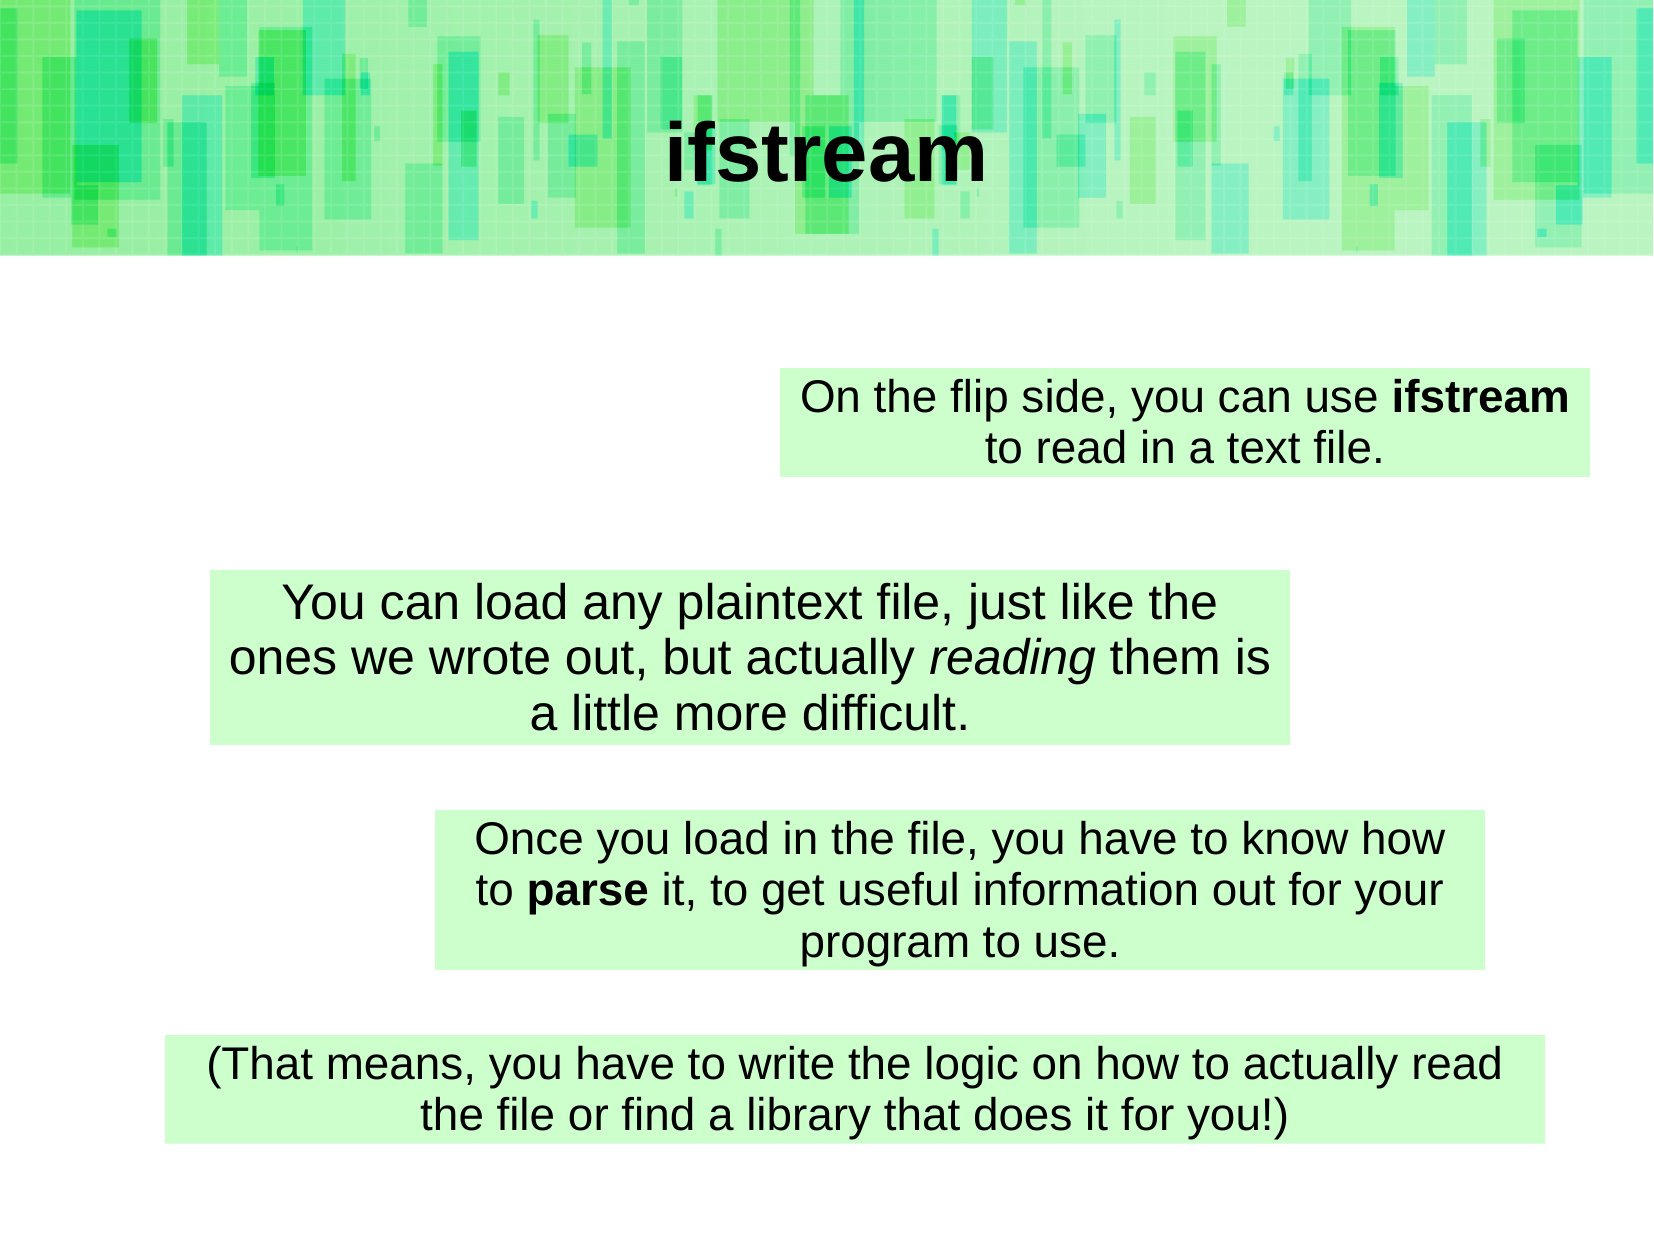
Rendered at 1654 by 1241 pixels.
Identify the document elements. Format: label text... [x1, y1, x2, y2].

title ifstream [82, 49, 1571, 257]
text_box Once you load in the file, you have to know how to parse it, to get useful information out for your program to use. [435, 810, 1486, 970]
text_box (That means, you have to write the logic on how to actually read the file or find a library that does it for you!) [165, 1035, 1546, 1144]
text_box You can load any plaintext file, just like the ones we wrote out, but actually reading them is a little more difficult. [210, 570, 1291, 745]
text_box On the flip side, you can use ifstream to read in a text file. [780, 368, 1591, 477]
picture [0, 0, 1654, 1241]
